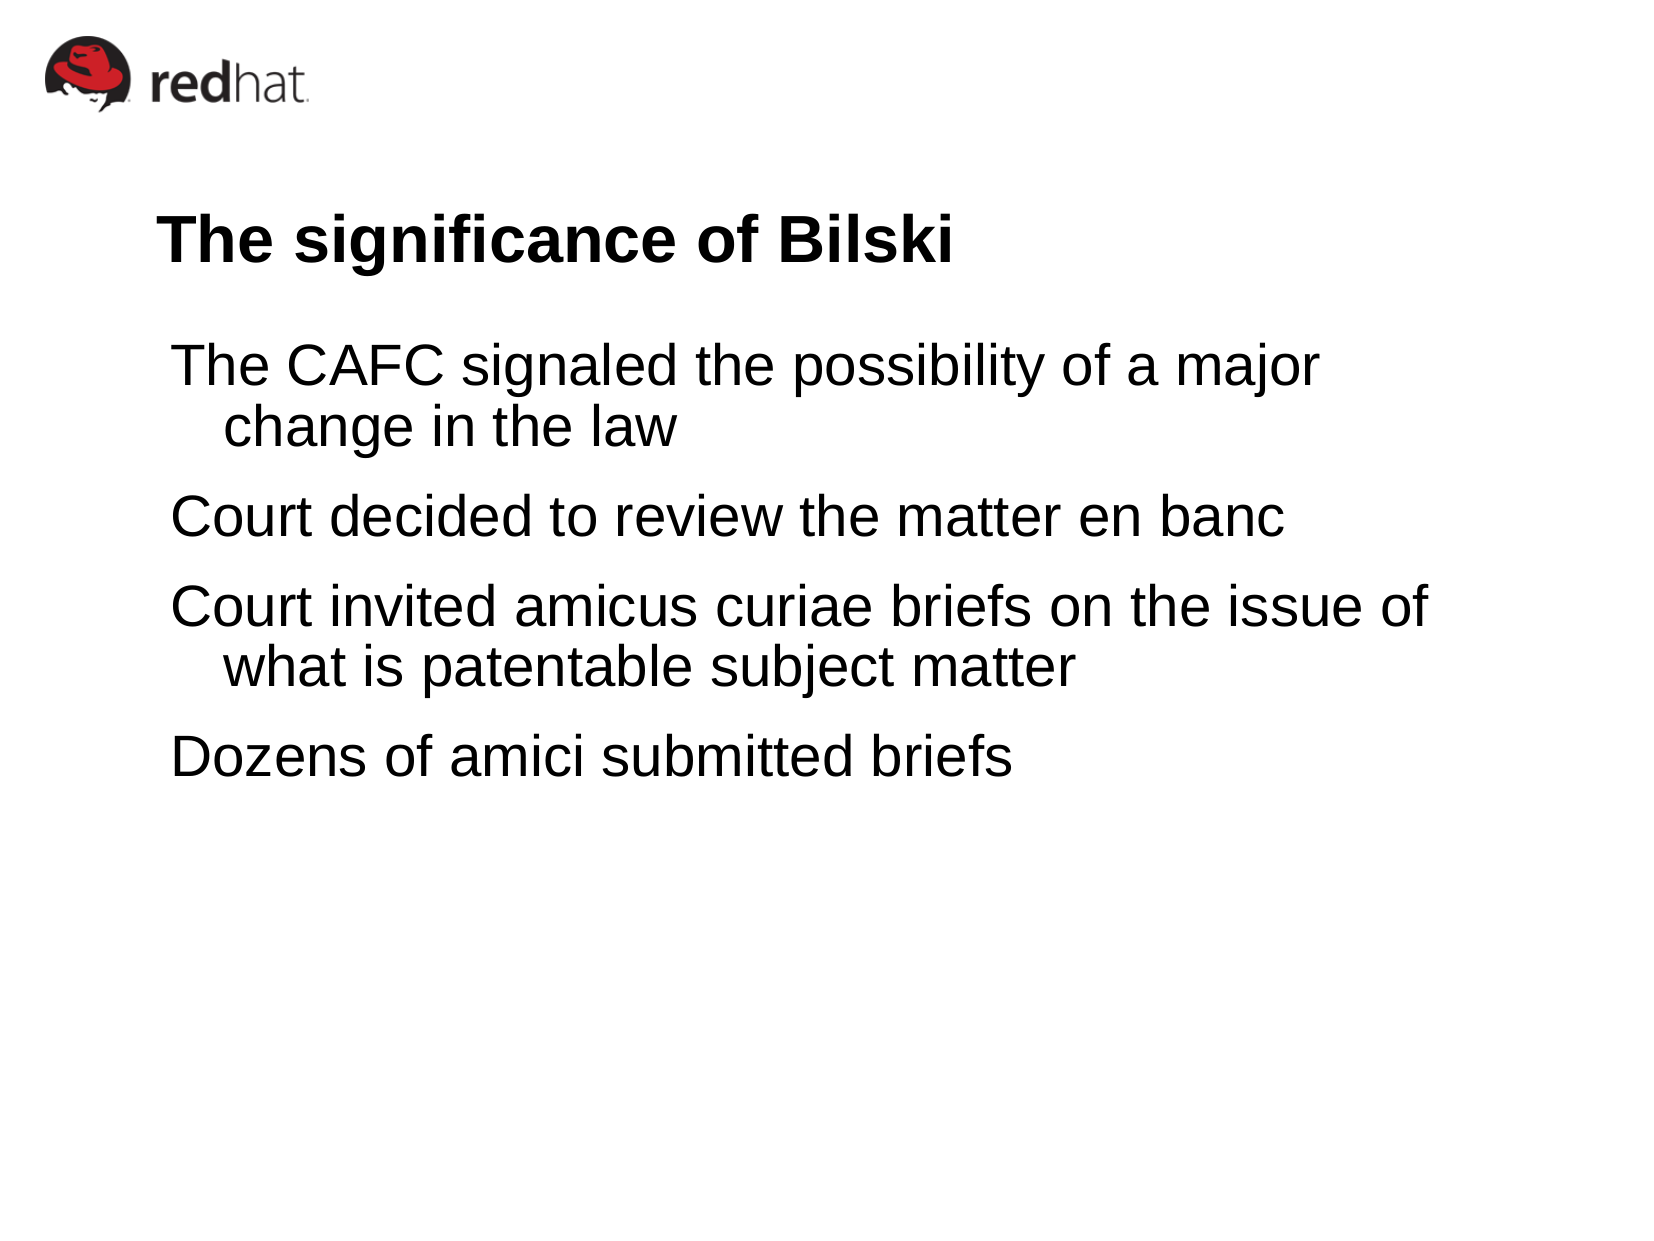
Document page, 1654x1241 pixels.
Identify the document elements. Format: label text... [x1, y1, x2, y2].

list The CAFC signaled the possibility of a major change in the law Court decided to review the matter en banc Court invited amicus curiae briefs on the issue of what is patentable subject matter Dozens of amici submitted briefs [152, 337, 1498, 1116]
title The significance of Bilski [156, 204, 1502, 280]
picture [45, 36, 309, 122]
